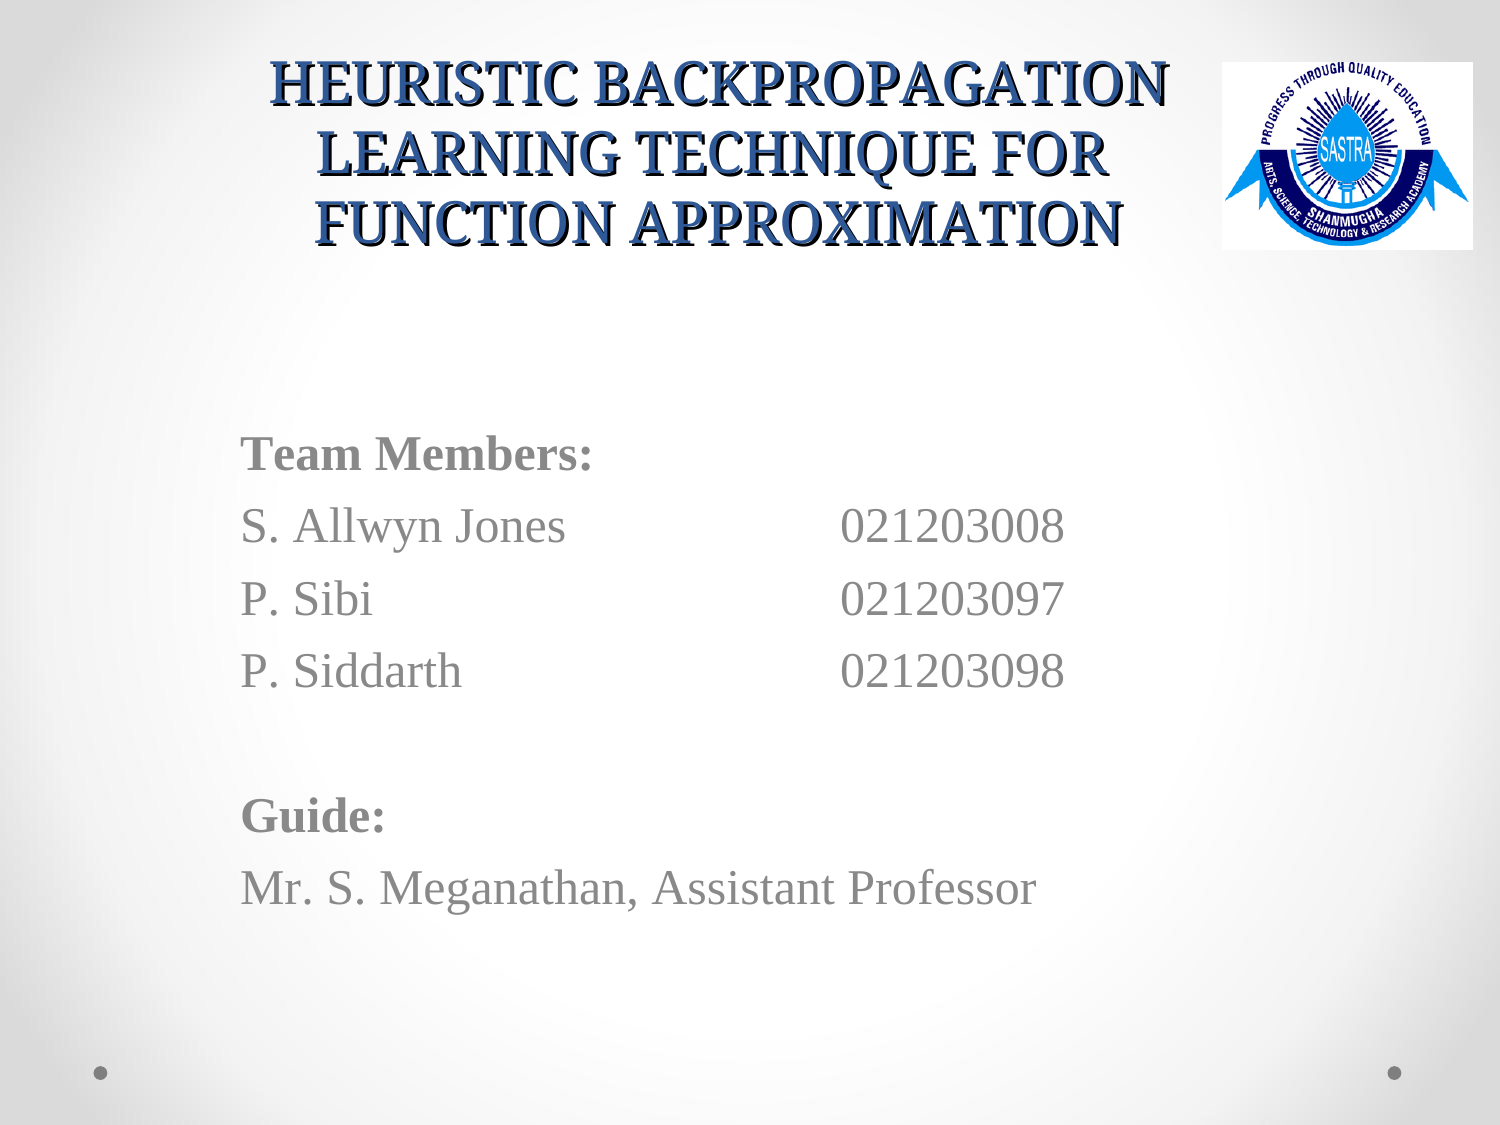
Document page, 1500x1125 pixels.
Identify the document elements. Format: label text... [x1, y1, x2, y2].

title HEURISTIC BACKPROPAGATION LEARNING TECHNIQUE FOR FUNCTION APPROXIMATION [112, 37, 1326, 263]
picture [0, 0, 1500, 1125]
text_box Team Members: S. Allwyn Jones 021203008 P. Sibi 021203097 P. Siddarth 021203098 Guide: Mr. S. Meganathan, Assistant Professor [225, 412, 1276, 1013]
